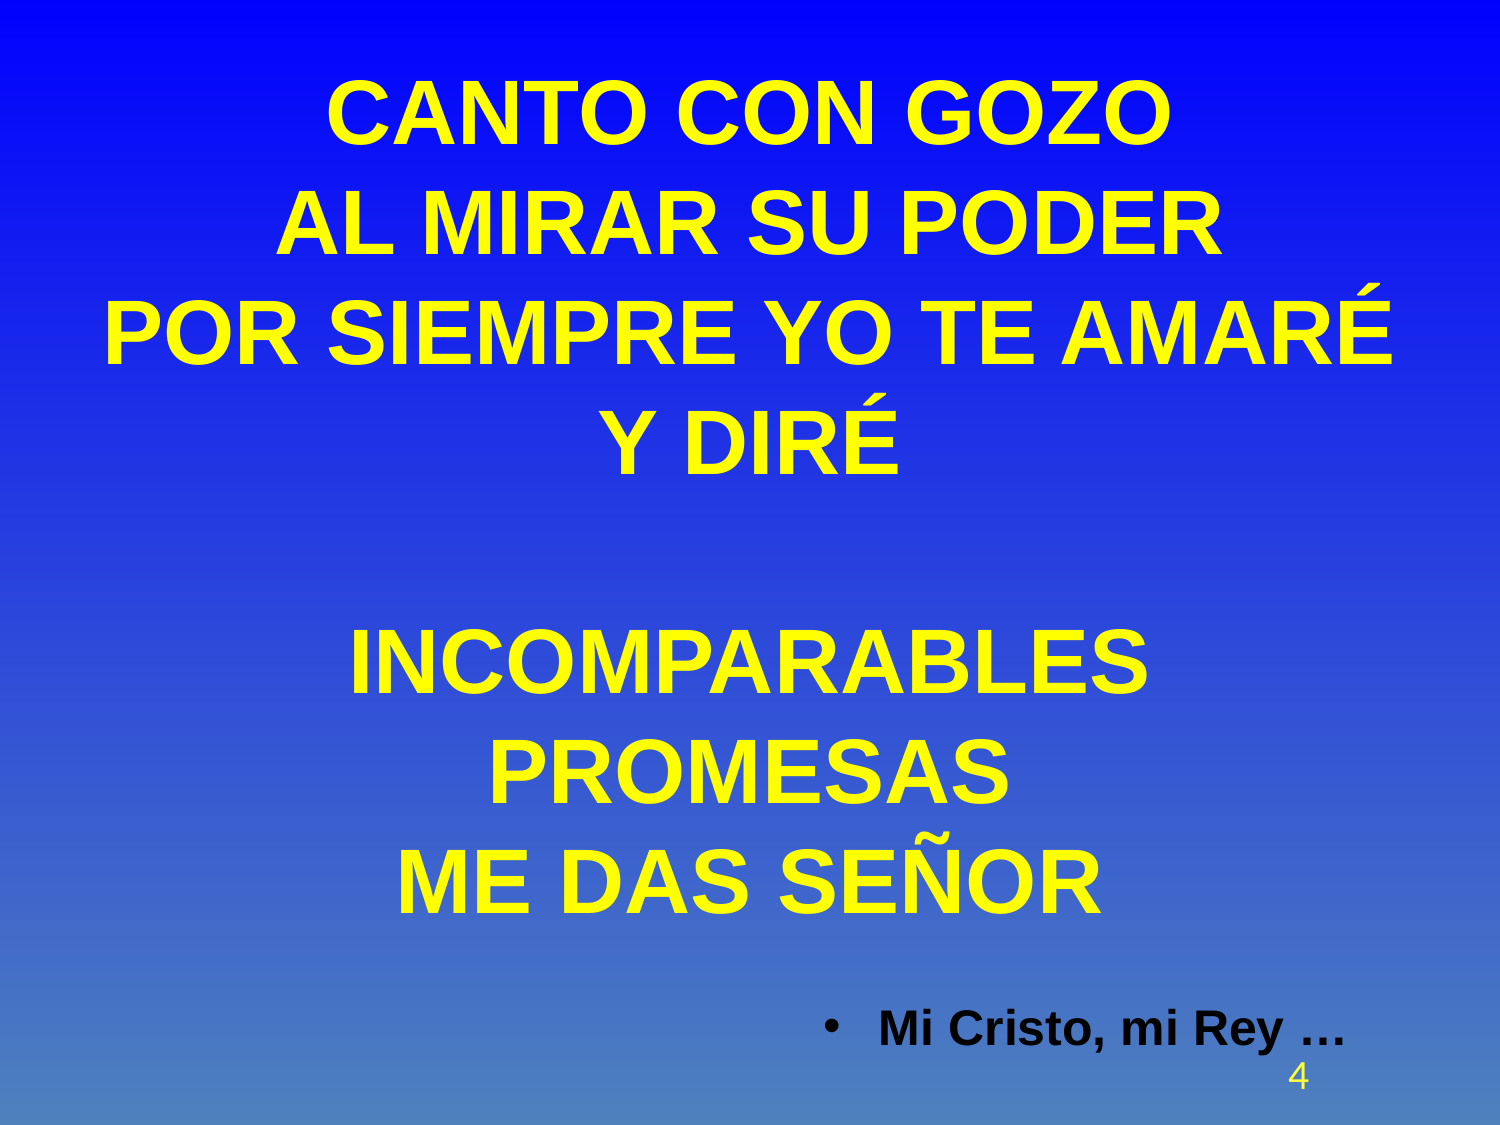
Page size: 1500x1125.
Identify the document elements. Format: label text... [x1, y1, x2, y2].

text_box <número> [974, 1042, 1325, 1103]
text_box Mi Cristo, mi Rey … [652, 987, 1365, 1071]
title CANTO CON GOZO AL MIRAR SU PODER POR SIEMPRE YO TE AMARÉ Y DIRÉ INCOMPARABLES PROMESAS ME DAS SEÑOR [75, 398, 1426, 587]
